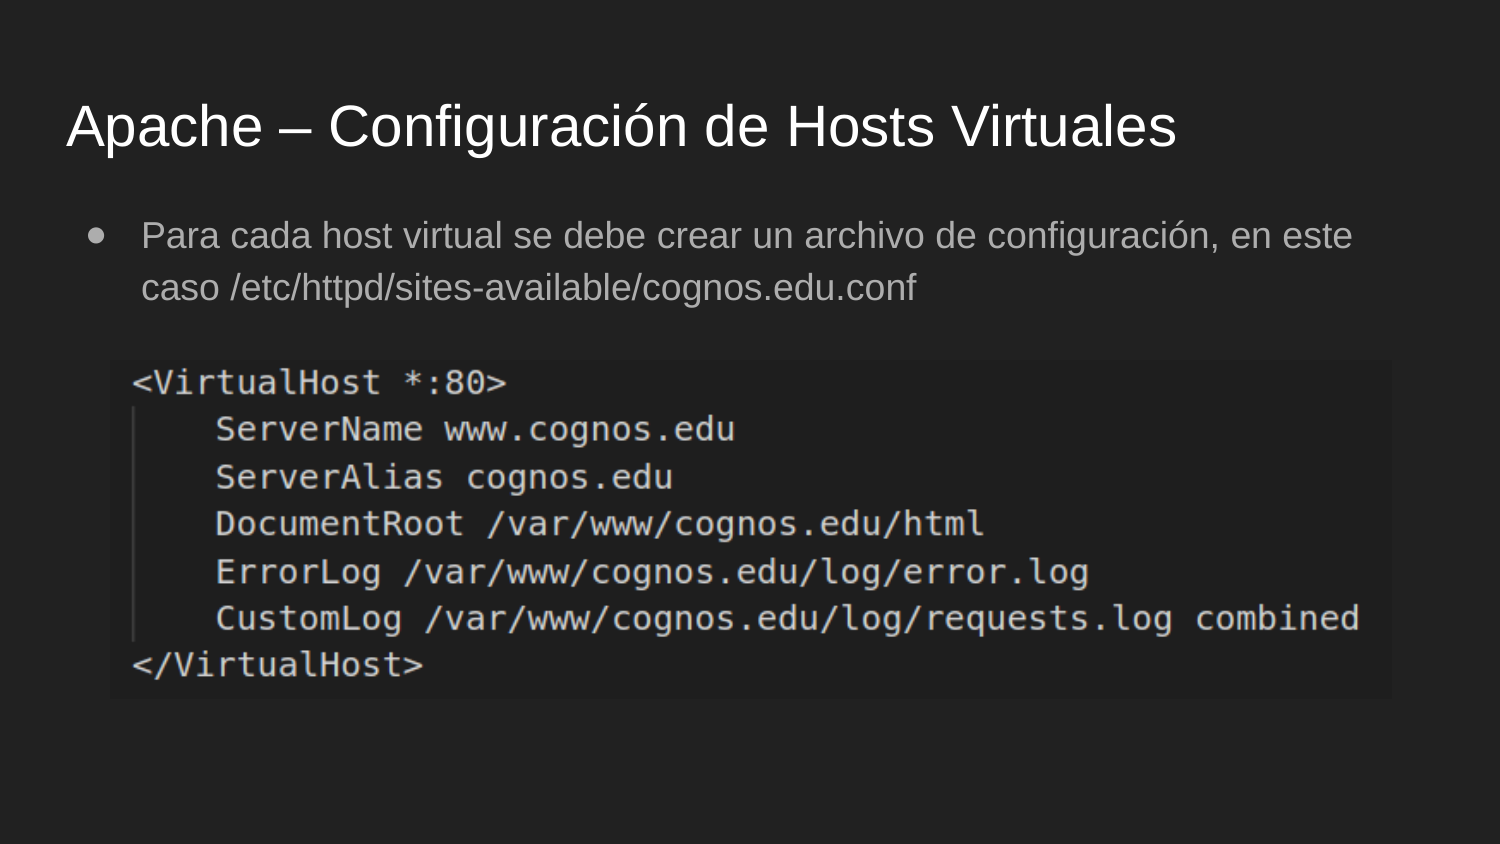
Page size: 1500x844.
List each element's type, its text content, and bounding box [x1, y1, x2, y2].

list Para cada host virtual se debe crear un archivo de configuración, en este caso /etc/httpd/sites-available/cognos.edu.conf [51, 189, 1456, 750]
picture [110, 360, 1392, 699]
title Apache – Configuración de Hosts Virtuales [51, 72, 1449, 167]
